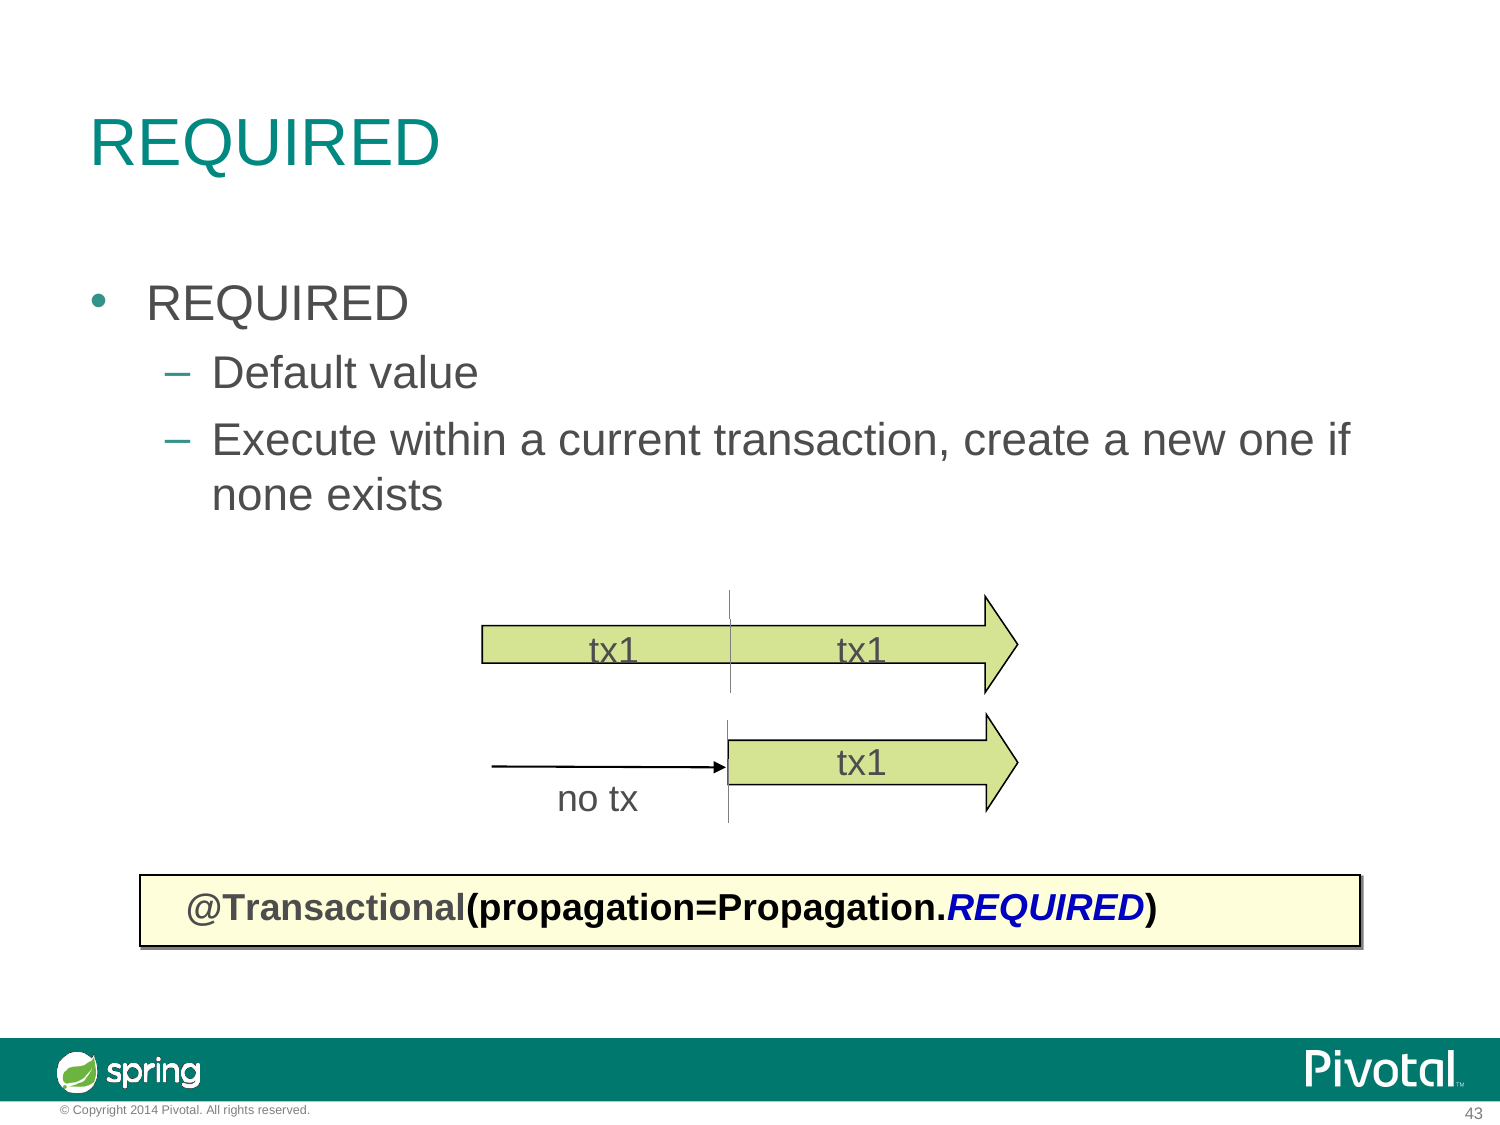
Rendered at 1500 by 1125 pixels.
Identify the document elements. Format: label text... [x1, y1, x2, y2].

text_box [731, 625, 822, 664]
text_box [904, 714, 1018, 811]
text_box [728, 740, 822, 785]
title REQUIRED [75, 44, 1426, 233]
text_box tx1 [822, 618, 904, 679]
text_box @Transactional(propagation=Propagation.REQUIRED) [139, 874, 1361, 947]
text_box tx1 [574, 618, 656, 679]
text_box [656, 625, 730, 664]
picture [32, 1041, 210, 1103]
list REQUIRED Default value Execute within a current transaction, create a new one if none exists [75, 262, 1426, 601]
text_box [482, 625, 574, 664]
picture [1306, 1050, 1464, 1087]
text_box [904, 596, 1018, 693]
text_box tx1 [822, 730, 904, 791]
text_box no tx [542, 766, 673, 827]
